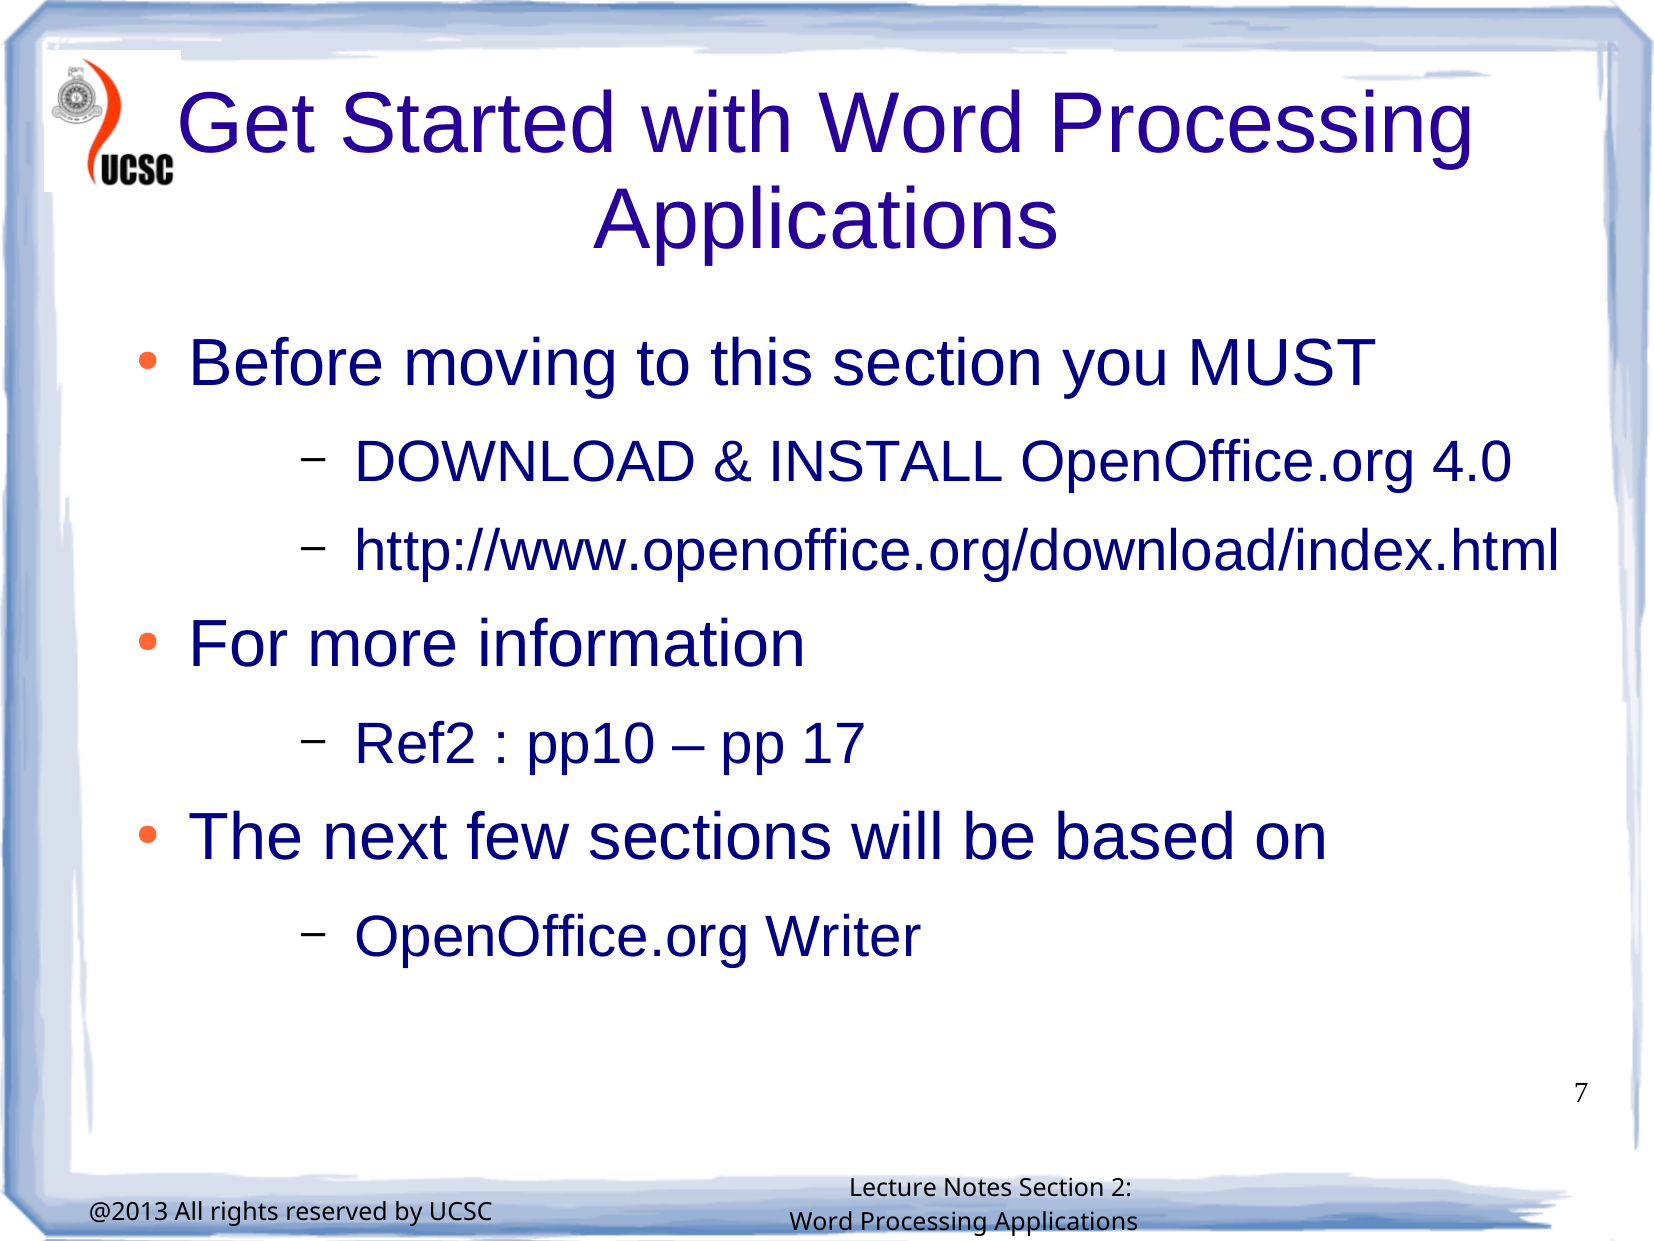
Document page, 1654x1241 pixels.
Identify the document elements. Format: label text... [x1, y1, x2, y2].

title Get Started with Word Processing Applications [82, 67, 1571, 275]
picture [0, 0, 1654, 1241]
list Before moving to this section you MUST DOWNLOAD & INSTALL OpenOffice.org 4.0 http://www.openoffice.org/download/index.html For more information Ref2 : pp10 – pp 17 The next few sections will be based on OpenOffice.org Writer [118, 324, 1571, 1004]
